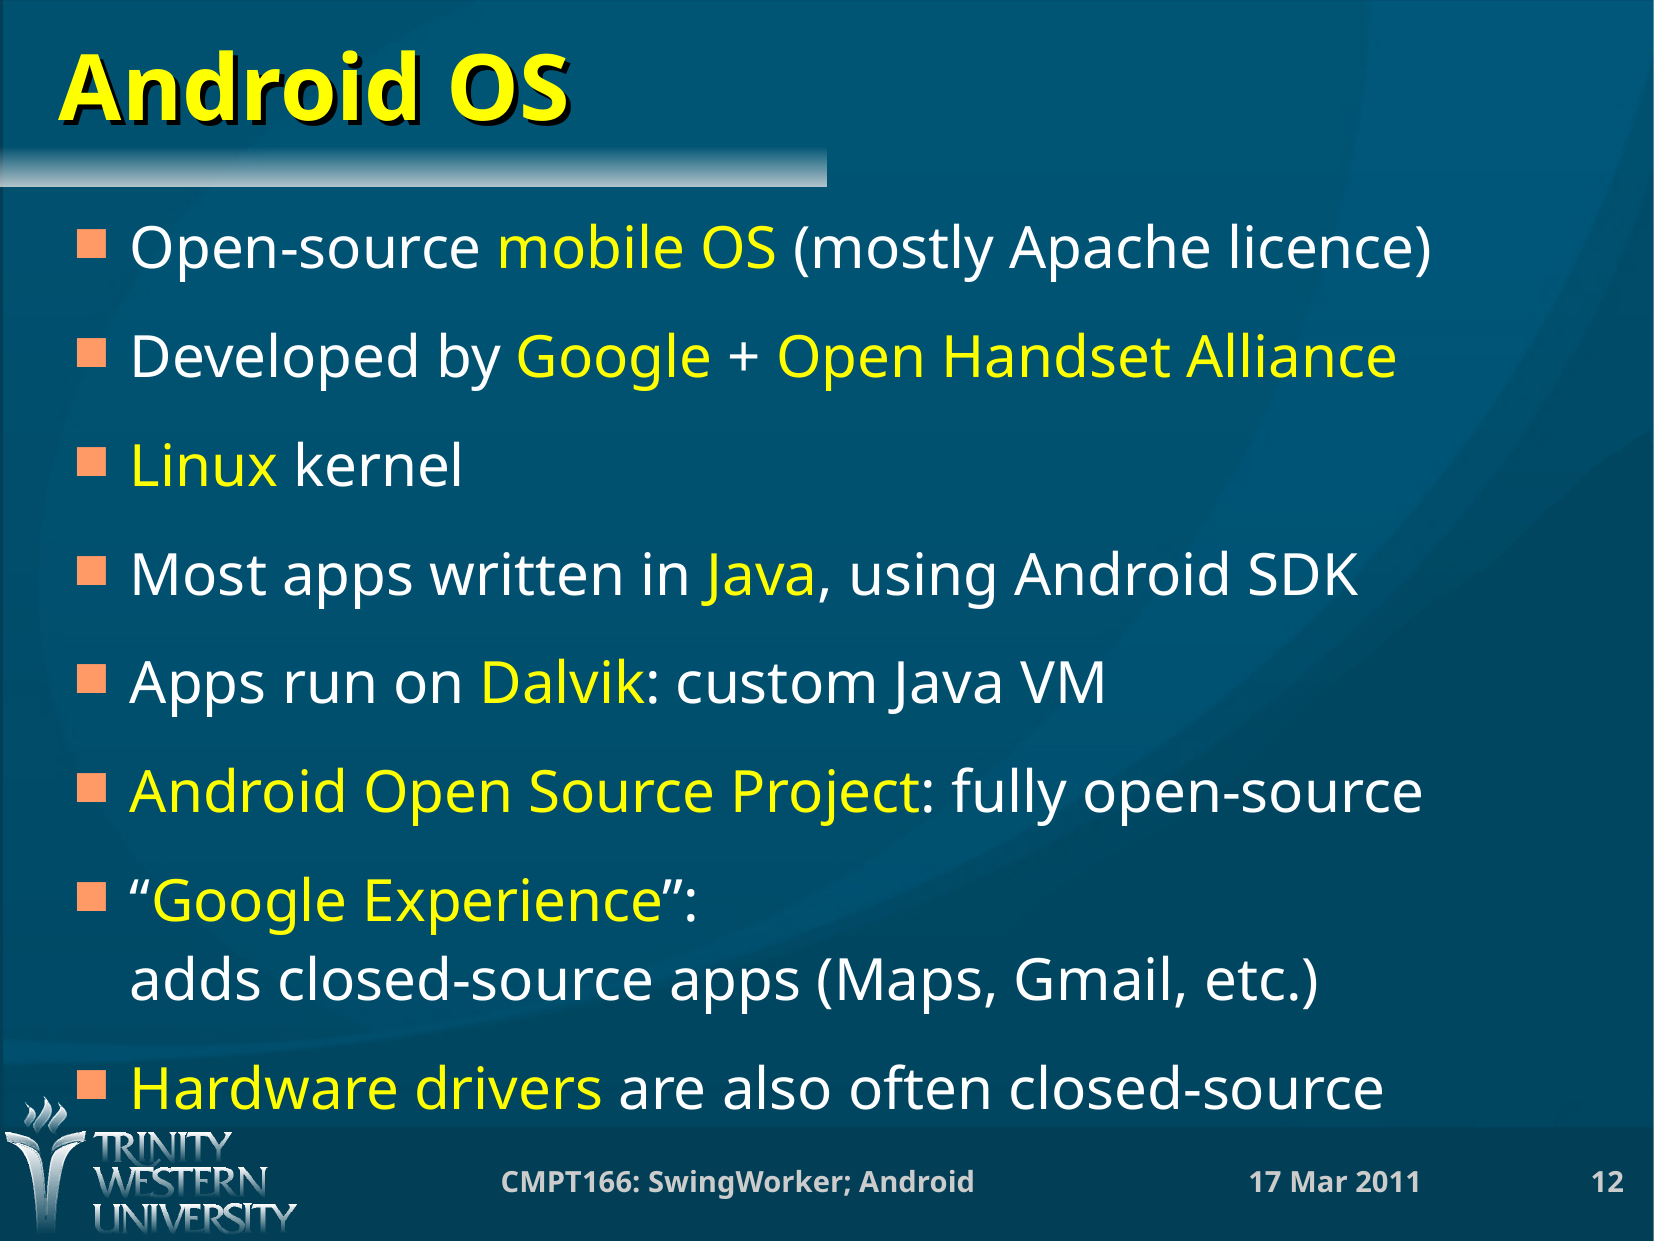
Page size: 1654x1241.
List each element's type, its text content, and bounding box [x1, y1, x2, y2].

text_box Source: d.android.com [0, 154, 827, 158]
list Open-source mobile OS (mostly Apache licence) Developed by Google + Open Handset Alliance Linux kernel Most apps written in Java, using Android SDK Apps run on Dalvik: custom Java VM Android Open Source Project: fully open-source “Google Experience”: adds closed-source apps (Maps, Gmail, etc.) Hardware drivers are also often closed-source [59, 206, 1625, 1026]
title Android OS [59, 19, 1595, 148]
picture [38, 1227, 54, 1232]
